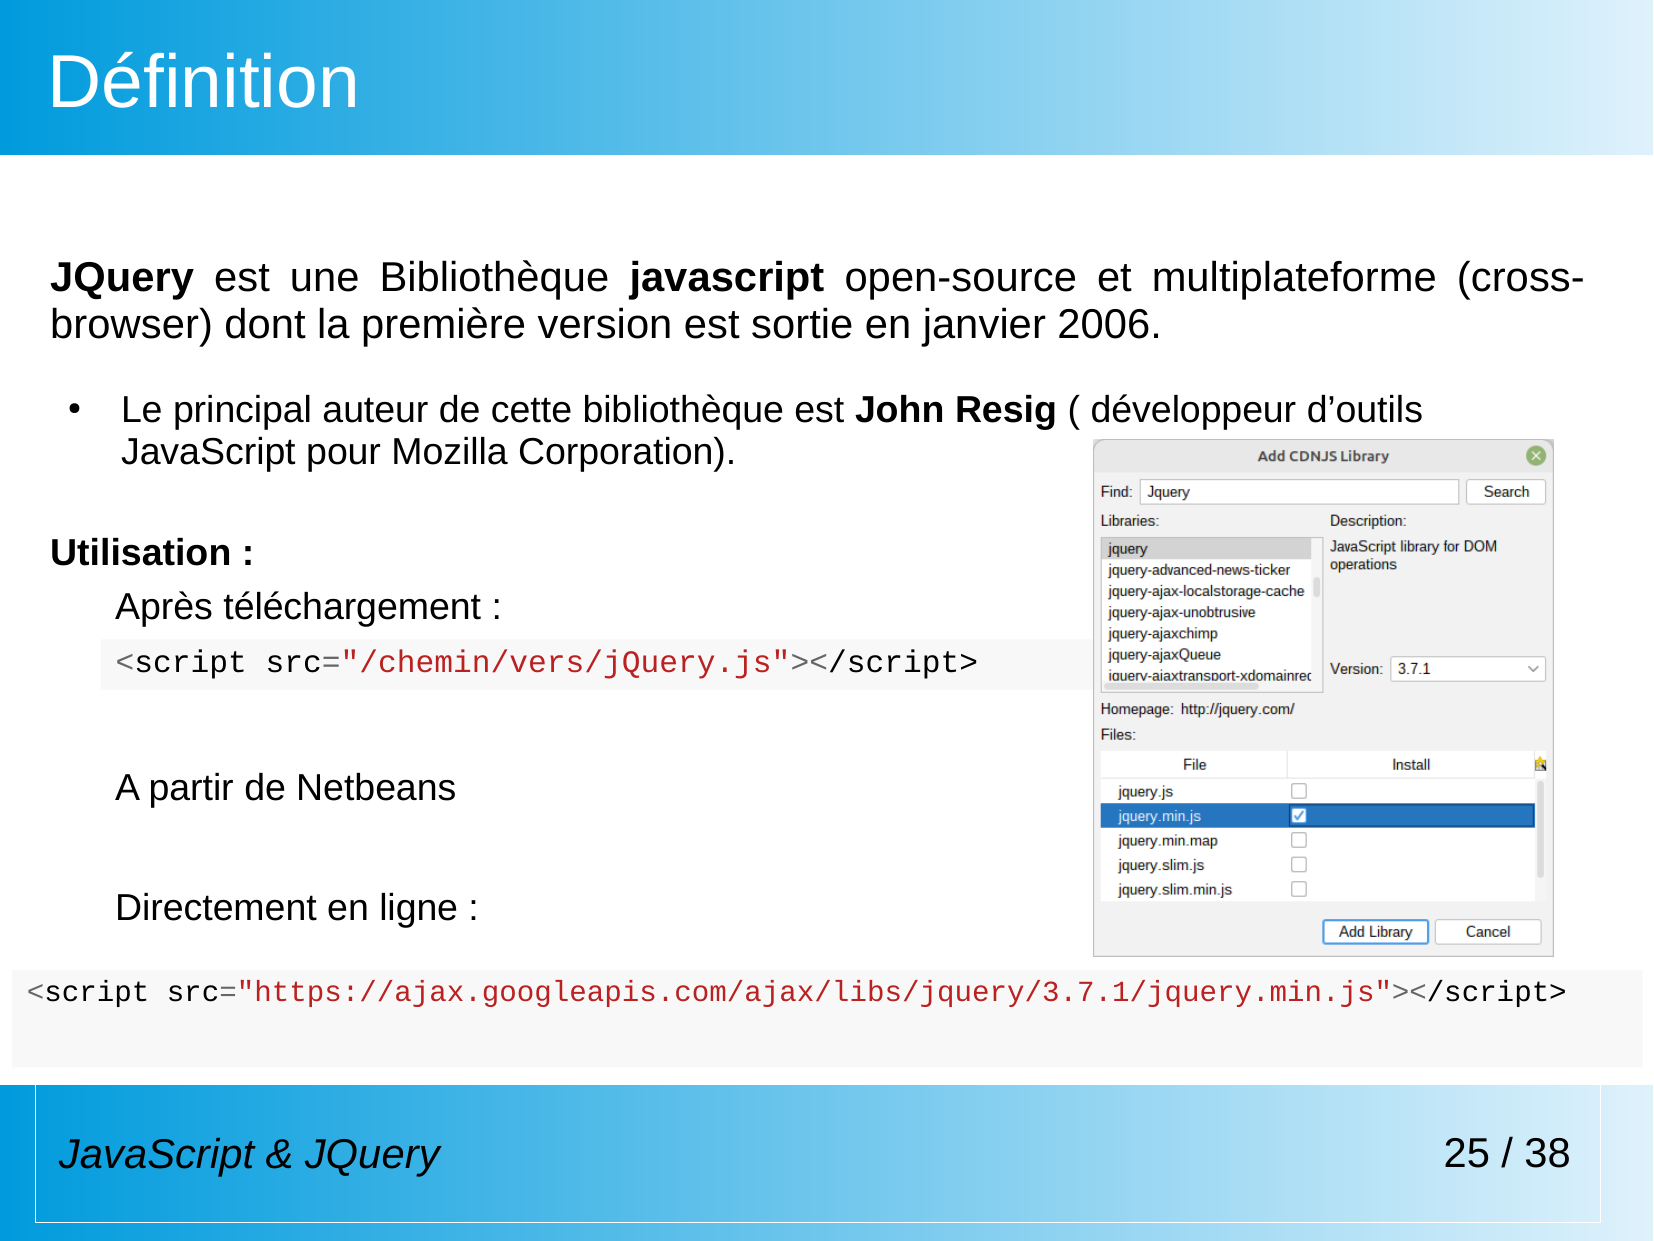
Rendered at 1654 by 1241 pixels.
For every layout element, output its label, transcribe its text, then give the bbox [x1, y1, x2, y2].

title Définition [47, 28, 1536, 134]
text_box JQuery est une Bibliothèque javascript open-source et multiplateforme (cross-browser) dont la première version est sortie en janvier 2006. Le principal auteur de cette bibliothèque est John Resig ( développeur d’outils JavaScript pour Mozilla Corporation). Utilisation : Après téléchargement : A partir de Netbeans Directement en ligne : [35, 1068, 1601, 1223]
text_box JQuery est une Bibliothèque javascript open-source et multiplateforme (cross-browser) dont la première version est sortie en janvier 2006. Le principal auteur de cette bibliothèque est John Resig ( développeur d’outils JavaScript pour Mozilla Corporation). Utilisation : Après téléchargement : A partir de Netbeans Directement en ligne : [35, 246, 1601, 970]
picture [1093, 439, 1554, 957]
text_box <script src="https://ajax.googleapis.com/ajax/libs/jquery/3.7.1/jquery.min.js"></script> [12, 970, 1643, 1068]
text_box <script src="/chemin/vers/jQuery.js"></script> [100, 639, 1093, 690]
